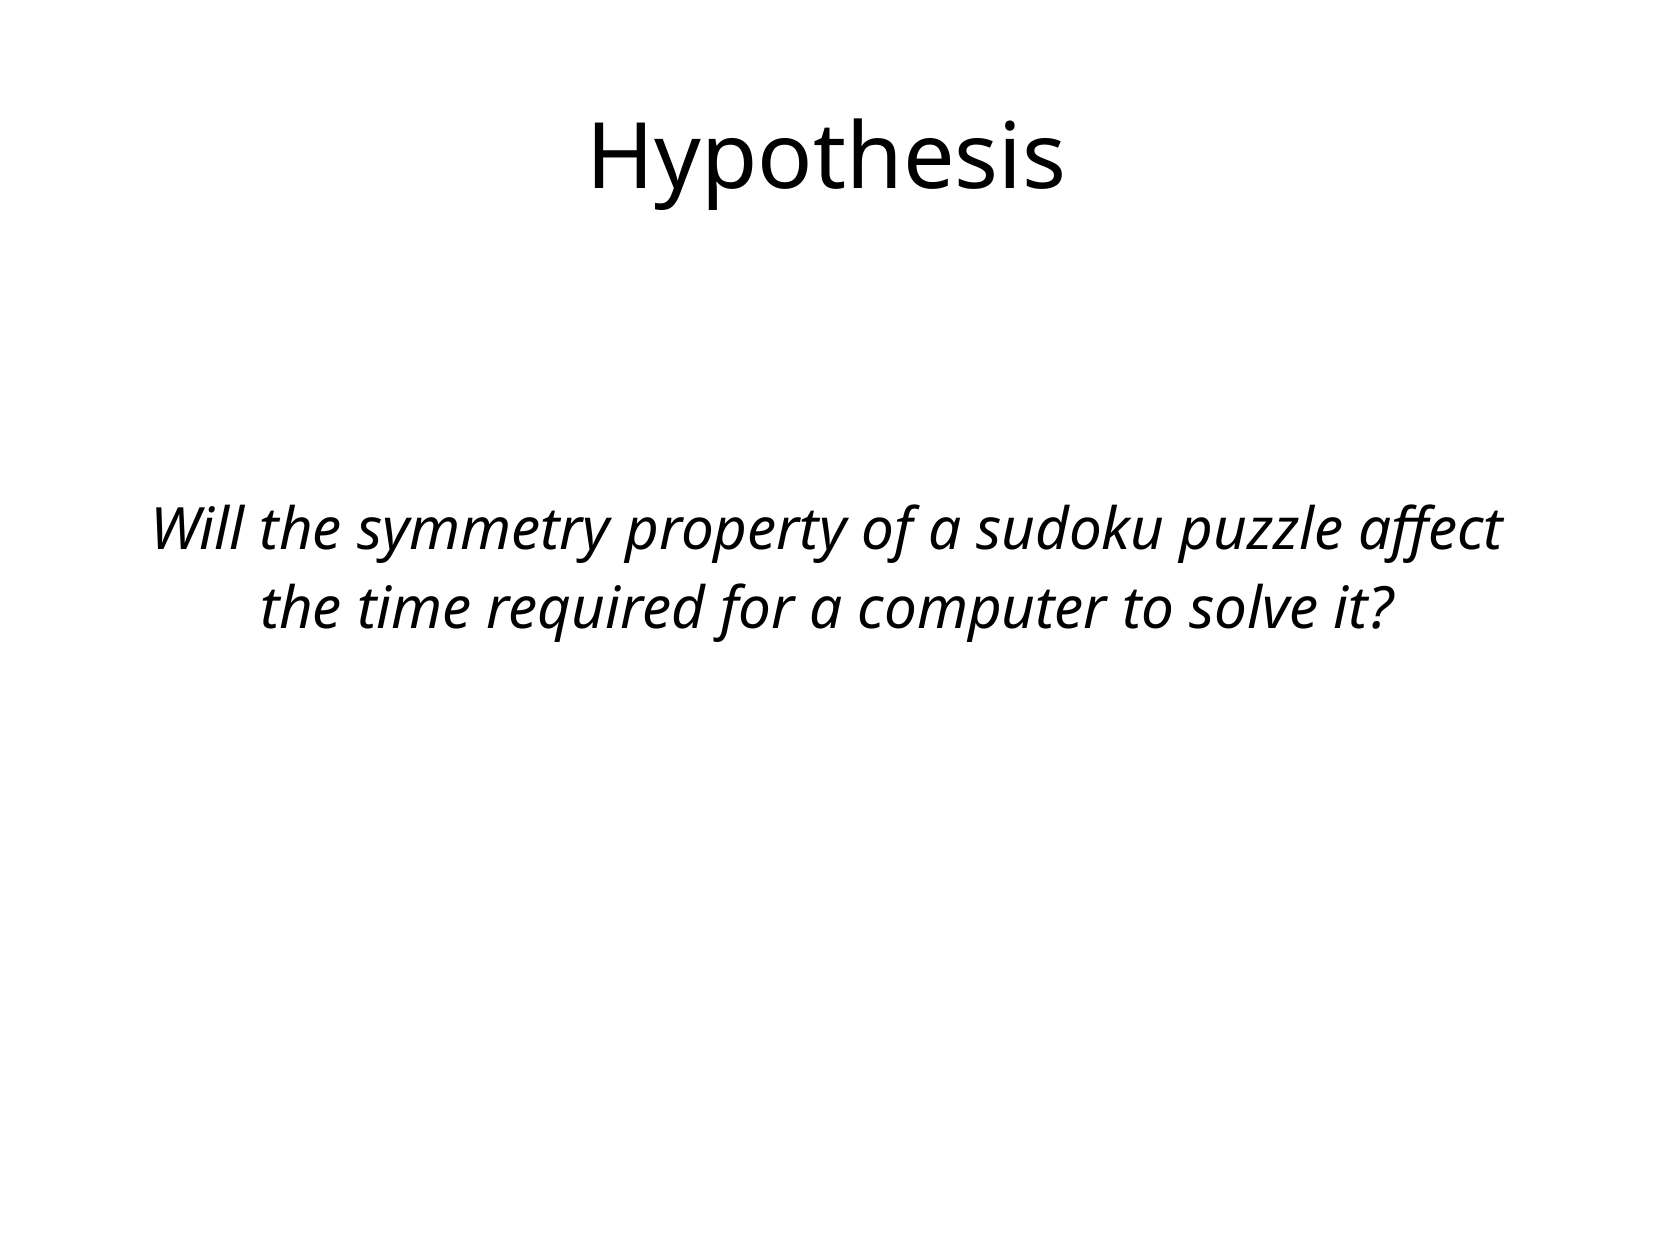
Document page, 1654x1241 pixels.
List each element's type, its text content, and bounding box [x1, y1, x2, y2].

text_box Will the symmetry property of a sudoku puzzle affect the time required for a computer to solve it? [106, 480, 1548, 770]
title Hypothesis [82, 49, 1571, 257]
